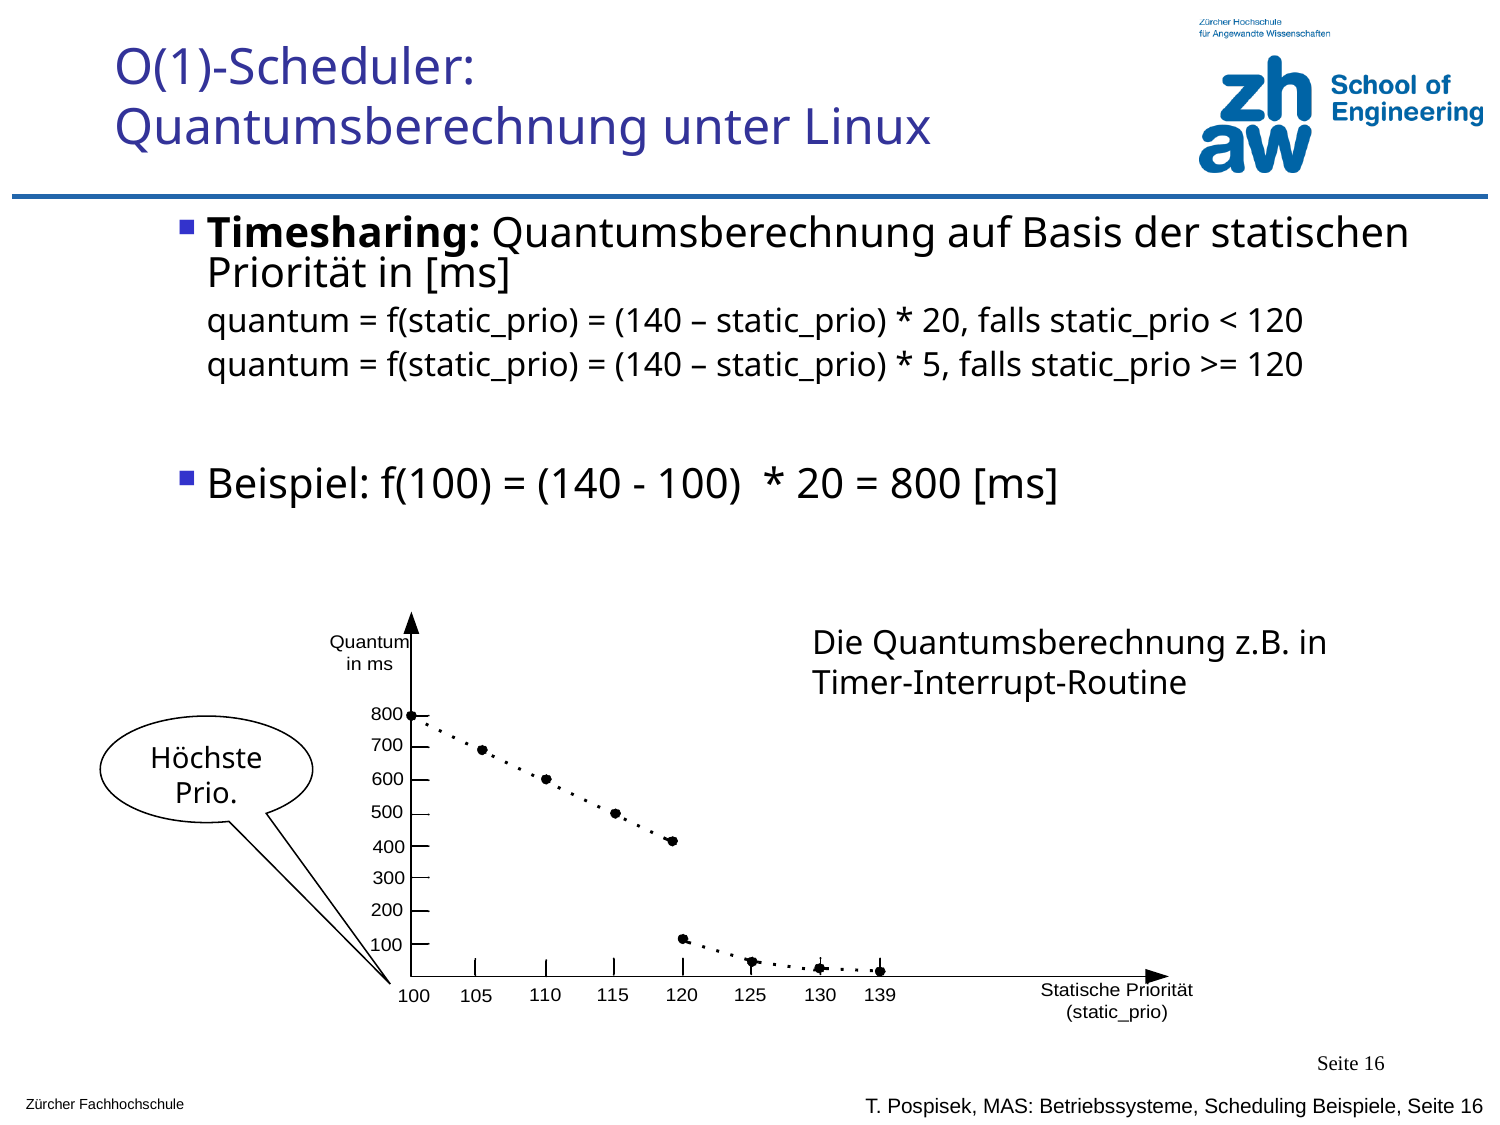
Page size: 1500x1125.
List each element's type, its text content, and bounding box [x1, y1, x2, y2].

text_box Seite <number> [1087, 1024, 1400, 1100]
text_box Höchste Prio. [100, 716, 312, 906]
list Timesharing: Quantumsberechnung auf Basis der statischen Priorität in [ms] quantum = f(static_prio) = (140 – static_prio) * 20, falls static_prio < 120 quantum = f(static_prio) = (140 – static_prio) * 5, falls static_prio >= 120 Beispiel: f(100) = (140 - 100) * 20 = 800 [ms] [162, 208, 1453, 525]
picture [312, 585, 1217, 1028]
picture [1199, 19, 1483, 173]
text_box Die Quantumsberechnung z.B. in Timer-Interrupt-Routine [1217, 613, 1400, 823]
title O(1)-Scheduler: Quantumsberechnung unter Linux [99, 50, 1158, 163]
